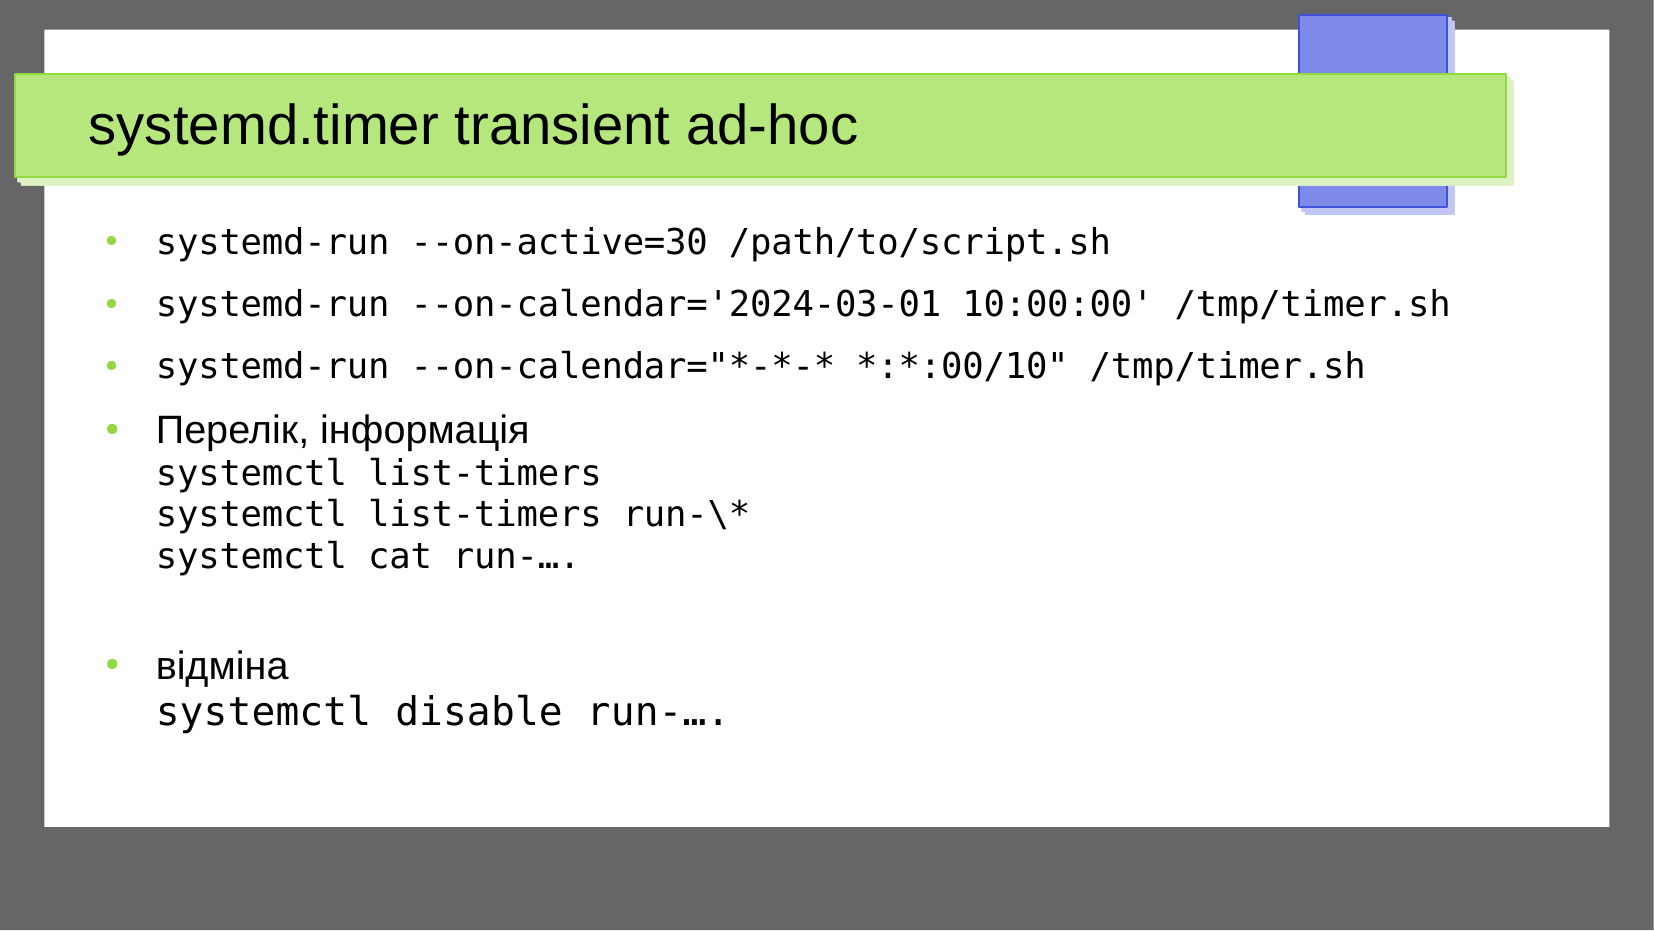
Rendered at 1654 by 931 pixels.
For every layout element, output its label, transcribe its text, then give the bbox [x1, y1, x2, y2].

list systemd-run --on-active=30 /path/to/script.sh systemd-run --on-calendar='2024-03-01 10:00:00' /tmp/timer.sh systemd-run --on-calendar="*-*-* *:*:00/10" /tmp/timer.sh Перелік, інформація systemctl list-timers systemctl list-timers run-\* systemctl cat run-…. відміна systemctl disable run-…. [88, 221, 1463, 813]
title systemd.timer transient ad-hoc [88, 73, 1506, 178]
